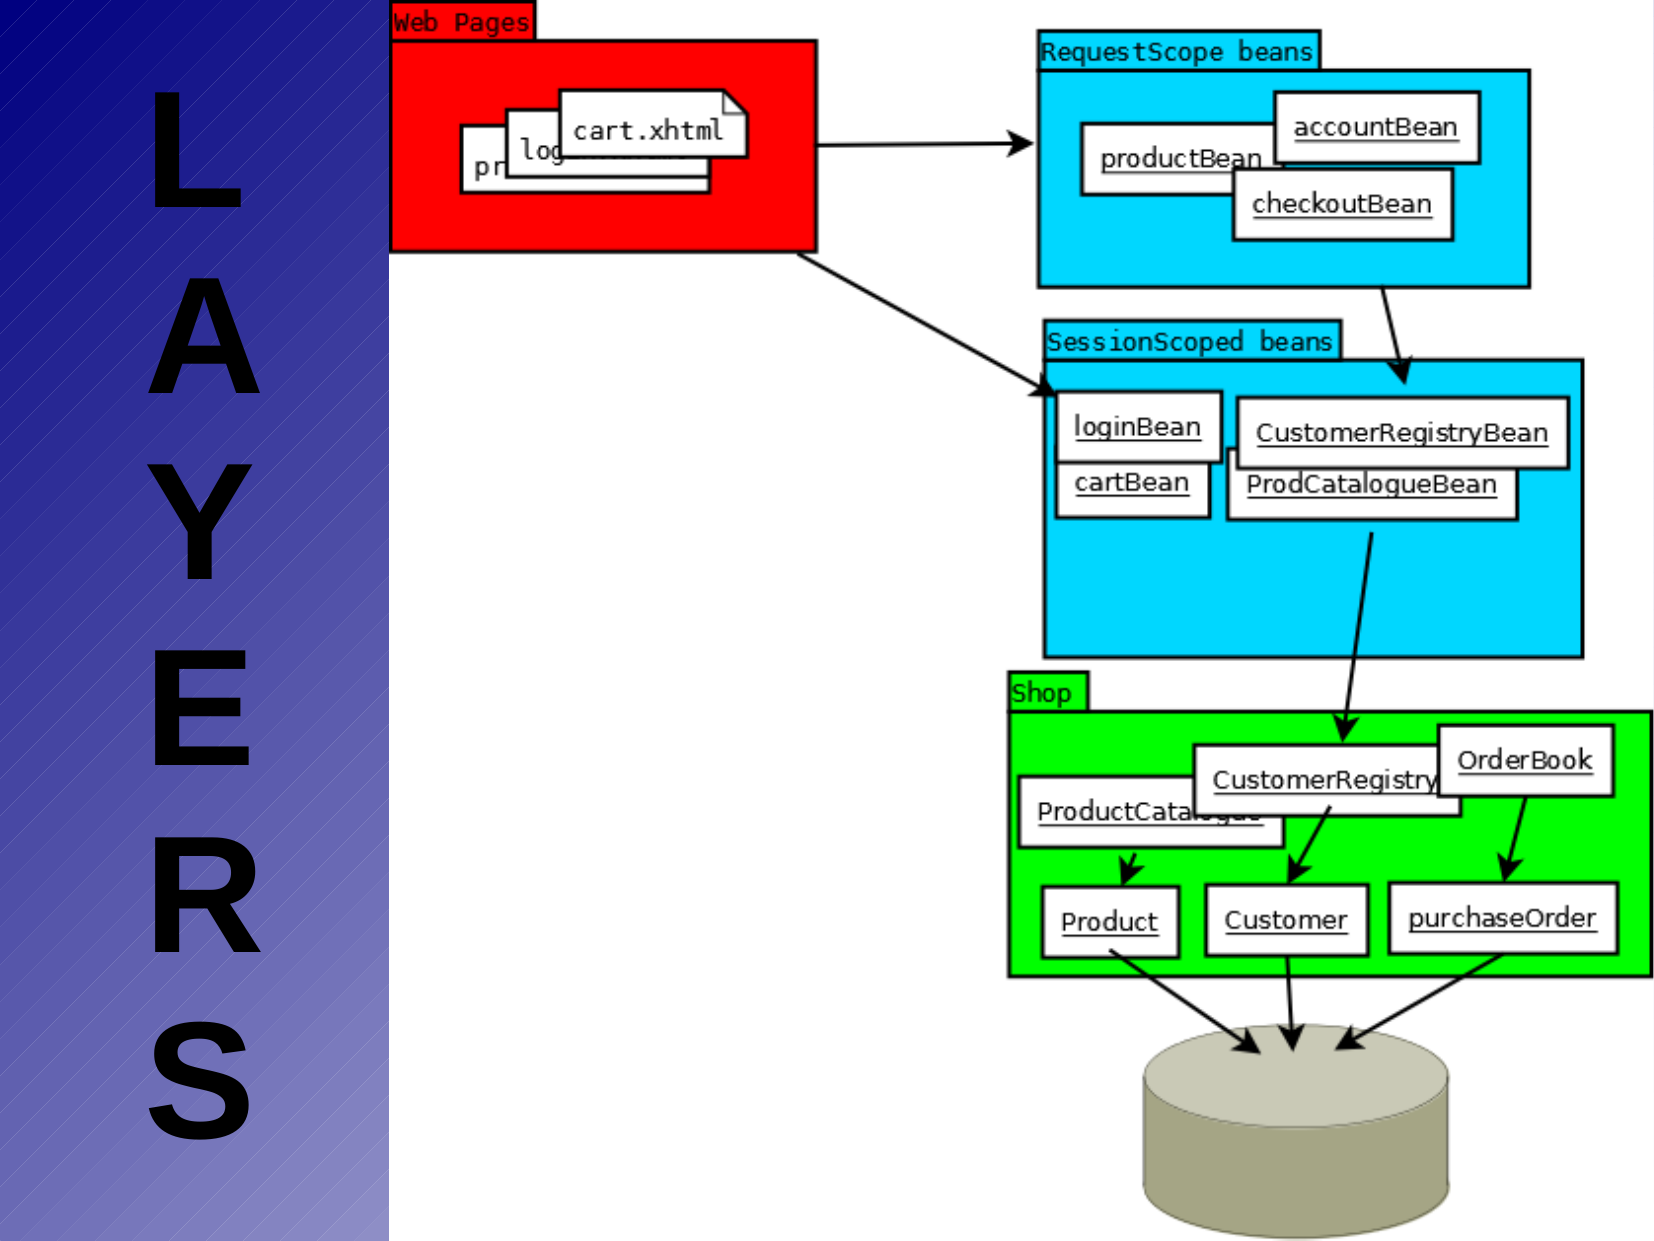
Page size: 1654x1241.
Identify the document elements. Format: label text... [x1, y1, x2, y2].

picture [389, 0, 1654, 1241]
text_box L A Y E R S [129, 48, 269, 1182]
